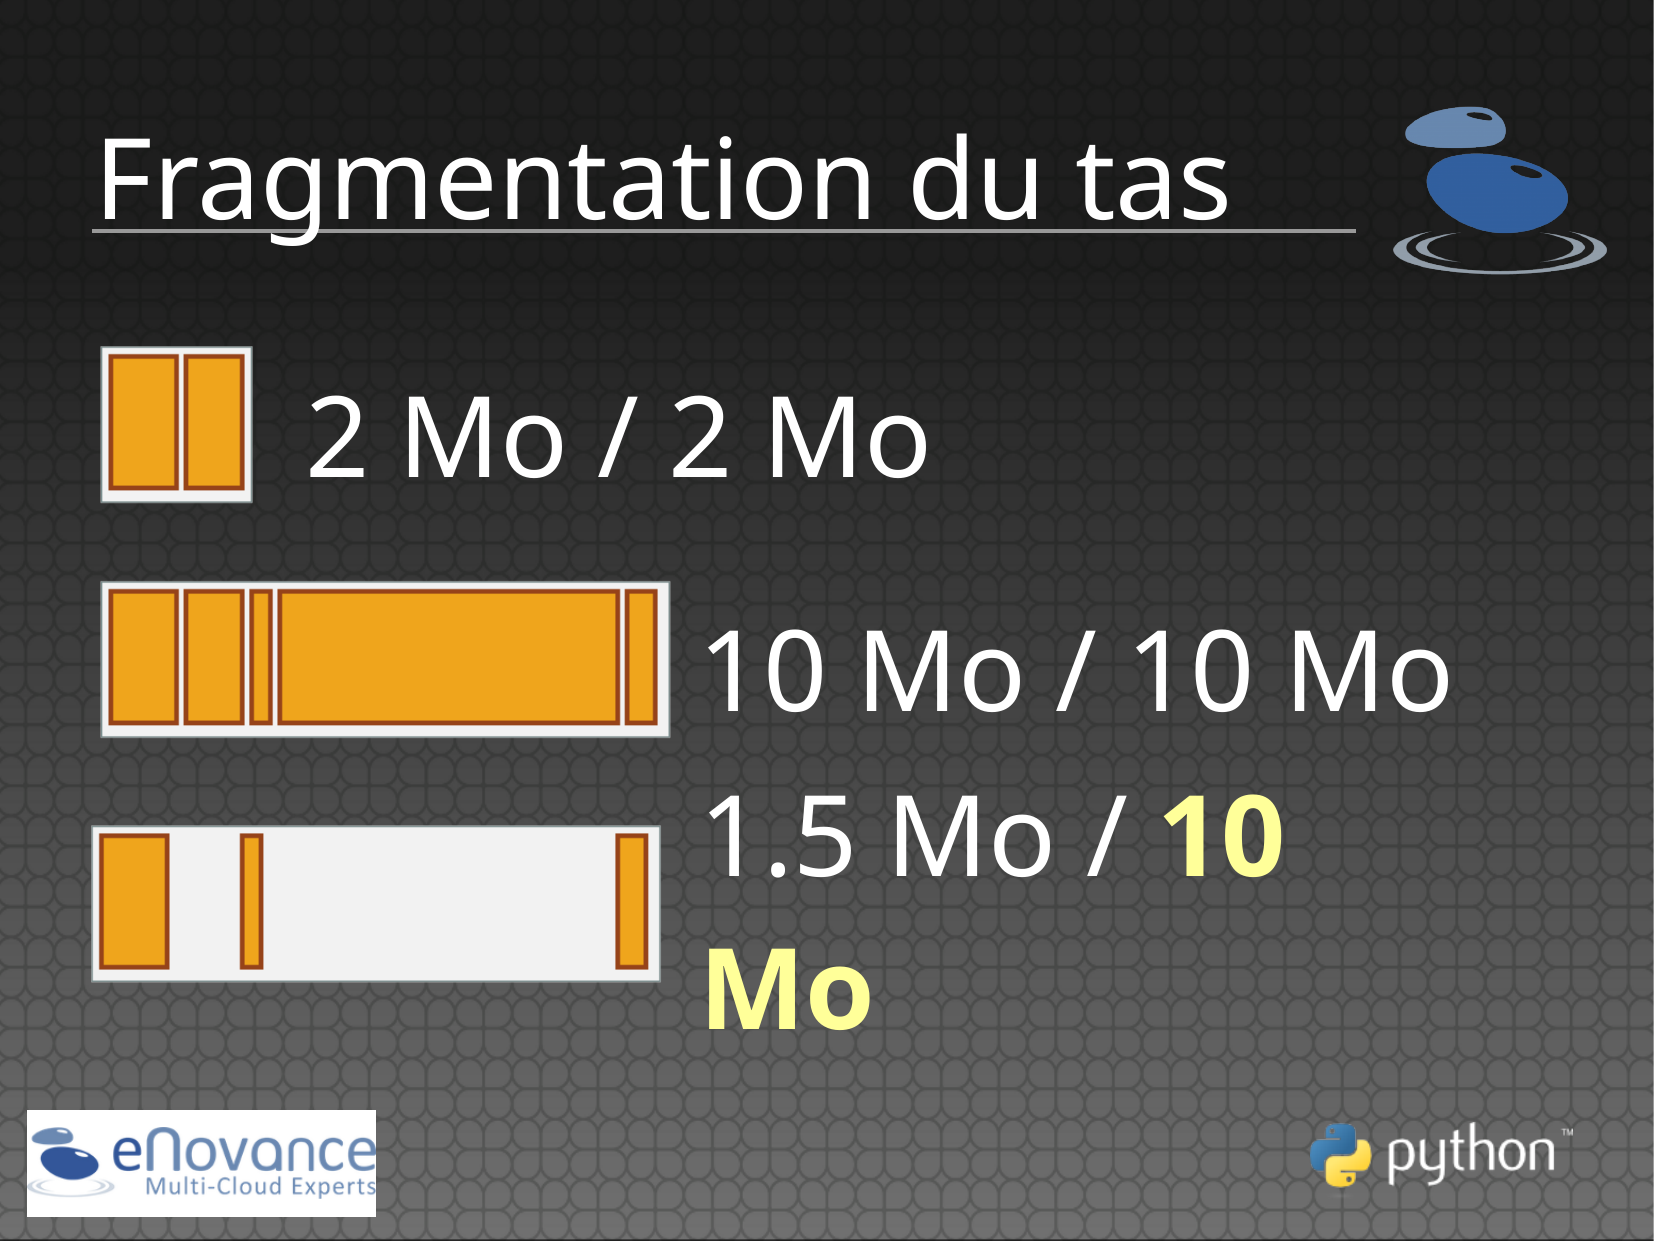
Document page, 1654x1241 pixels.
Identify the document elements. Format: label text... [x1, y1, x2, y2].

title 2 Mo / 2 Mo [305, 359, 1080, 510]
picture [0, 0, 1654, 1241]
title Fragmentation du tas [94, 100, 1426, 251]
title 1.5 Mo / 10 Mo [699, 834, 1473, 985]
title 10 Mo / 10 Mo [699, 592, 1473, 743]
